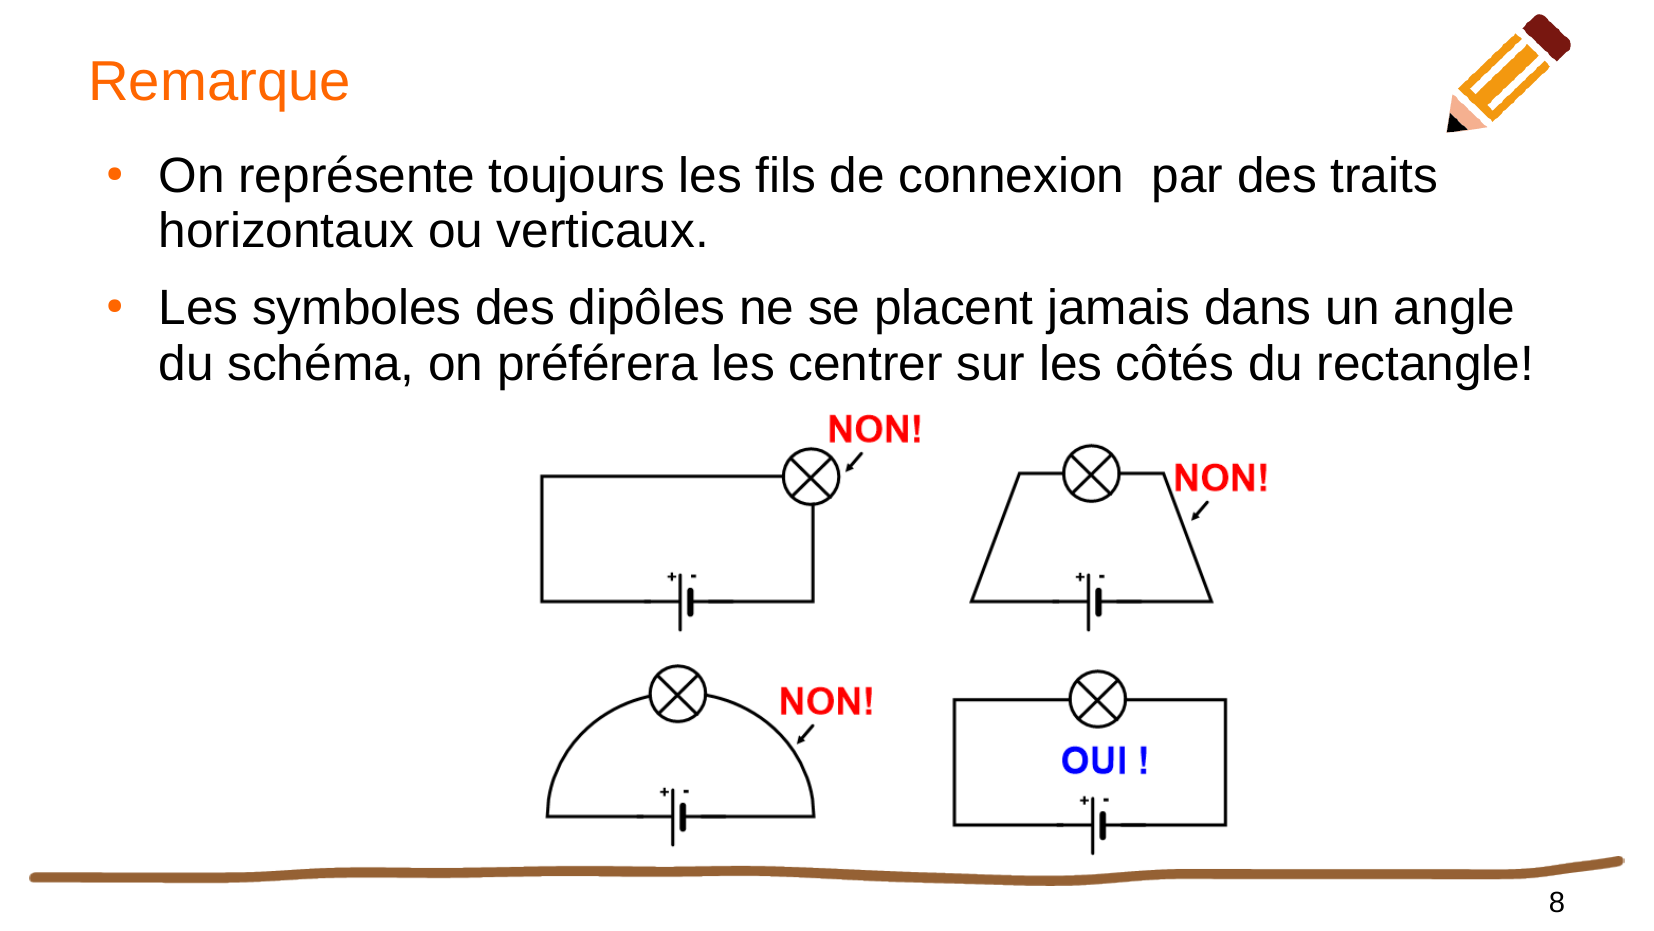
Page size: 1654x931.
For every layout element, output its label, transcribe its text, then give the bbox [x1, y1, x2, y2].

title Remarque [88, 29, 413, 133]
picture [29, 394, 1625, 886]
picture [1446, 14, 1571, 133]
list On représente toujours les fils de connexion par des traits horizontaux ou verticaux. Les symboles des dipôles ne se placent jamais dans un angle du schéma, on préférera les centrer sur les côtés du rectangle! [88, 147, 1576, 391]
